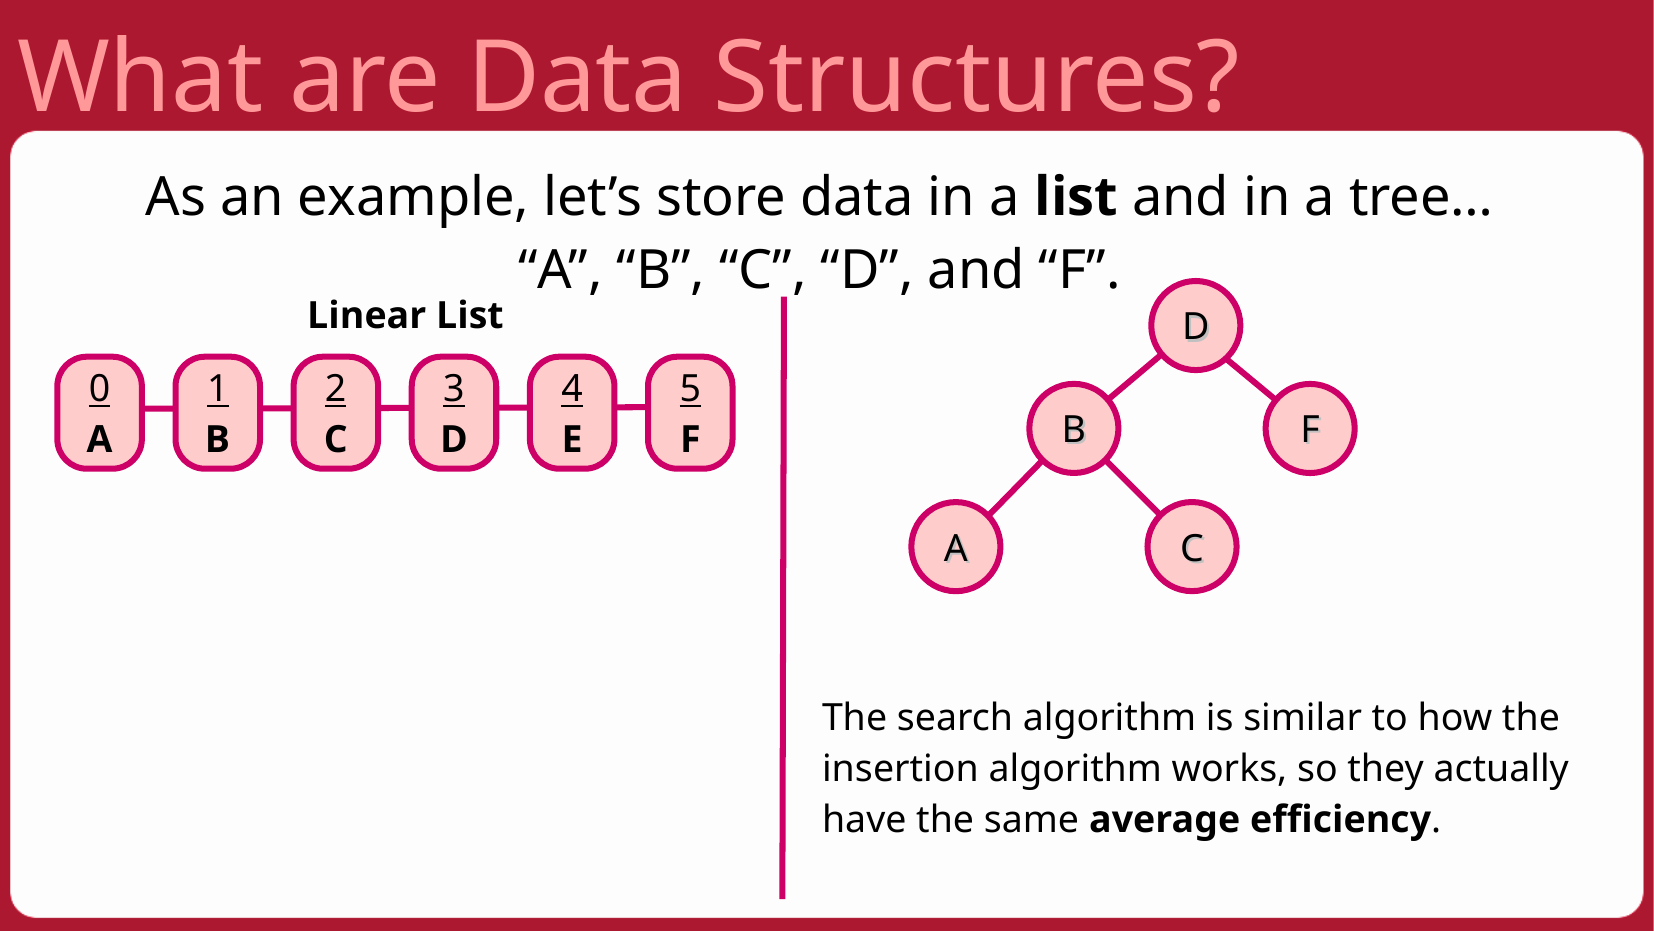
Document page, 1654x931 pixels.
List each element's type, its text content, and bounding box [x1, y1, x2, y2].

text_box 4 E [529, 356, 615, 469]
text_box 2 C [293, 356, 379, 469]
text_box D [1151, 280, 1241, 371]
text_box B [1029, 383, 1119, 473]
text_box C [1147, 502, 1237, 592]
text_box A [911, 502, 1001, 592]
text_box Linear List [30, 282, 782, 346]
text_box As an example, let’s store data in a list and in a tree… “A”, “B”, “C”, “D”, and “F”. [62, 157, 1577, 279]
text_box 0 A [57, 356, 142, 469]
text_box F [1265, 383, 1355, 474]
text_box 1 B [175, 356, 261, 469]
title What are Data Structures? [17, 8, 1573, 136]
picture [0, 0, 1654, 931]
text_box 3 D [411, 356, 497, 469]
text_box 5 F [648, 356, 733, 469]
text_box The search algorithm is similar to how the insertion algorithm works, so they actually have the same average efficiency. [822, 690, 1615, 900]
